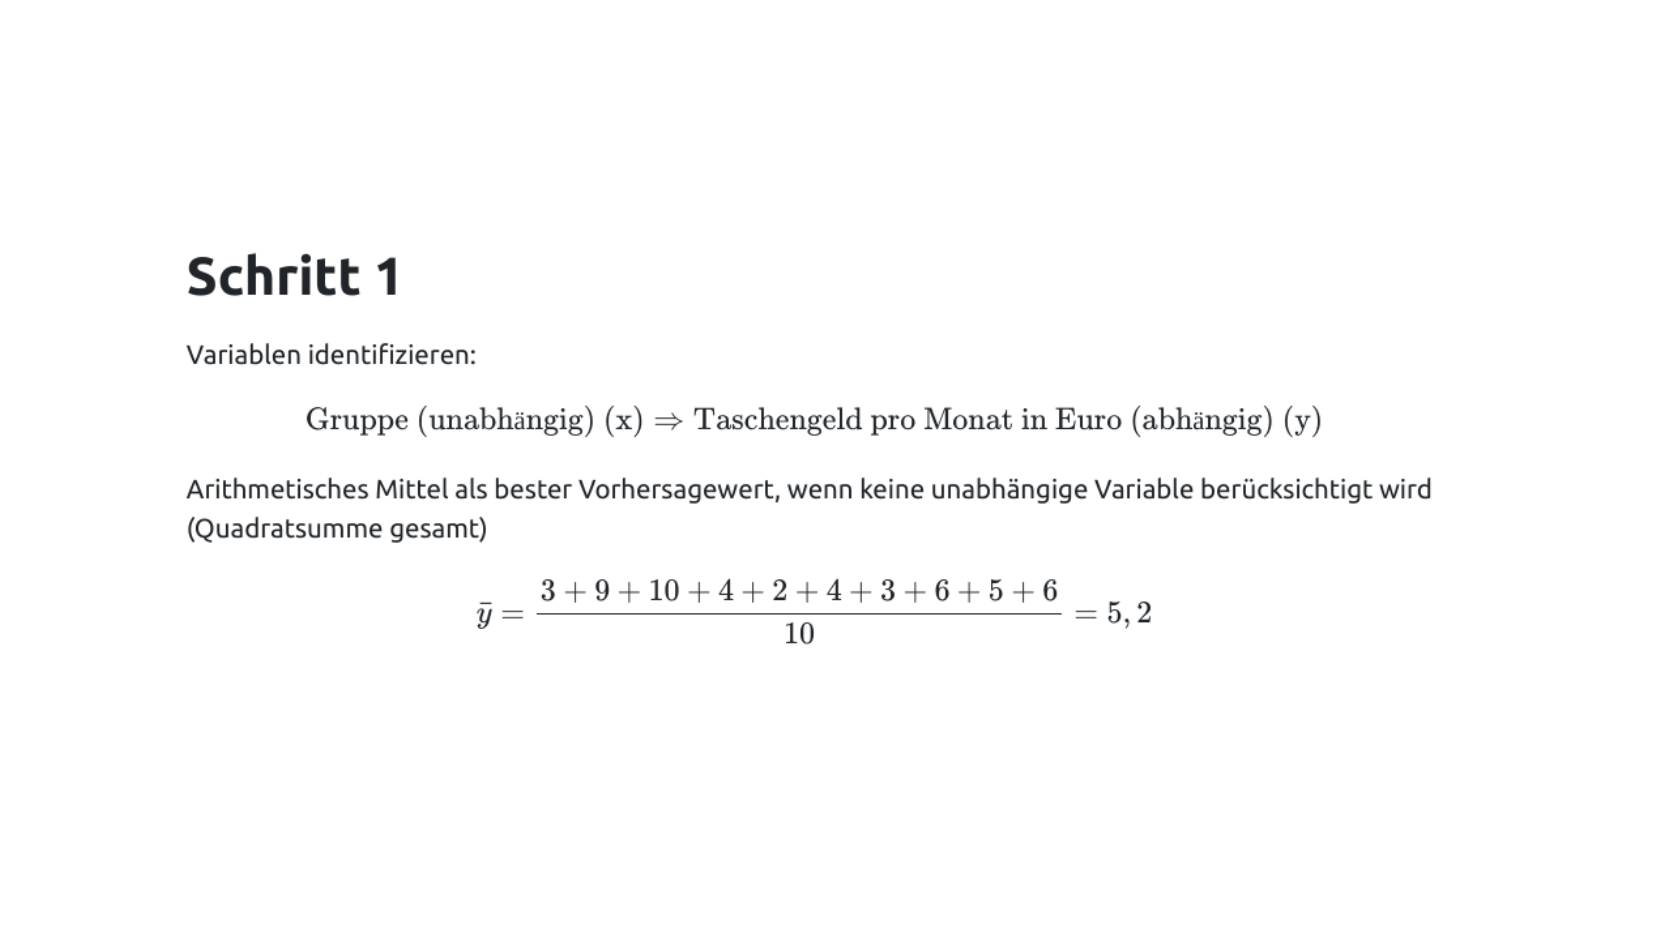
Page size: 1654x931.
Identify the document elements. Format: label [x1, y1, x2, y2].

picture [162, 244, 1502, 693]
